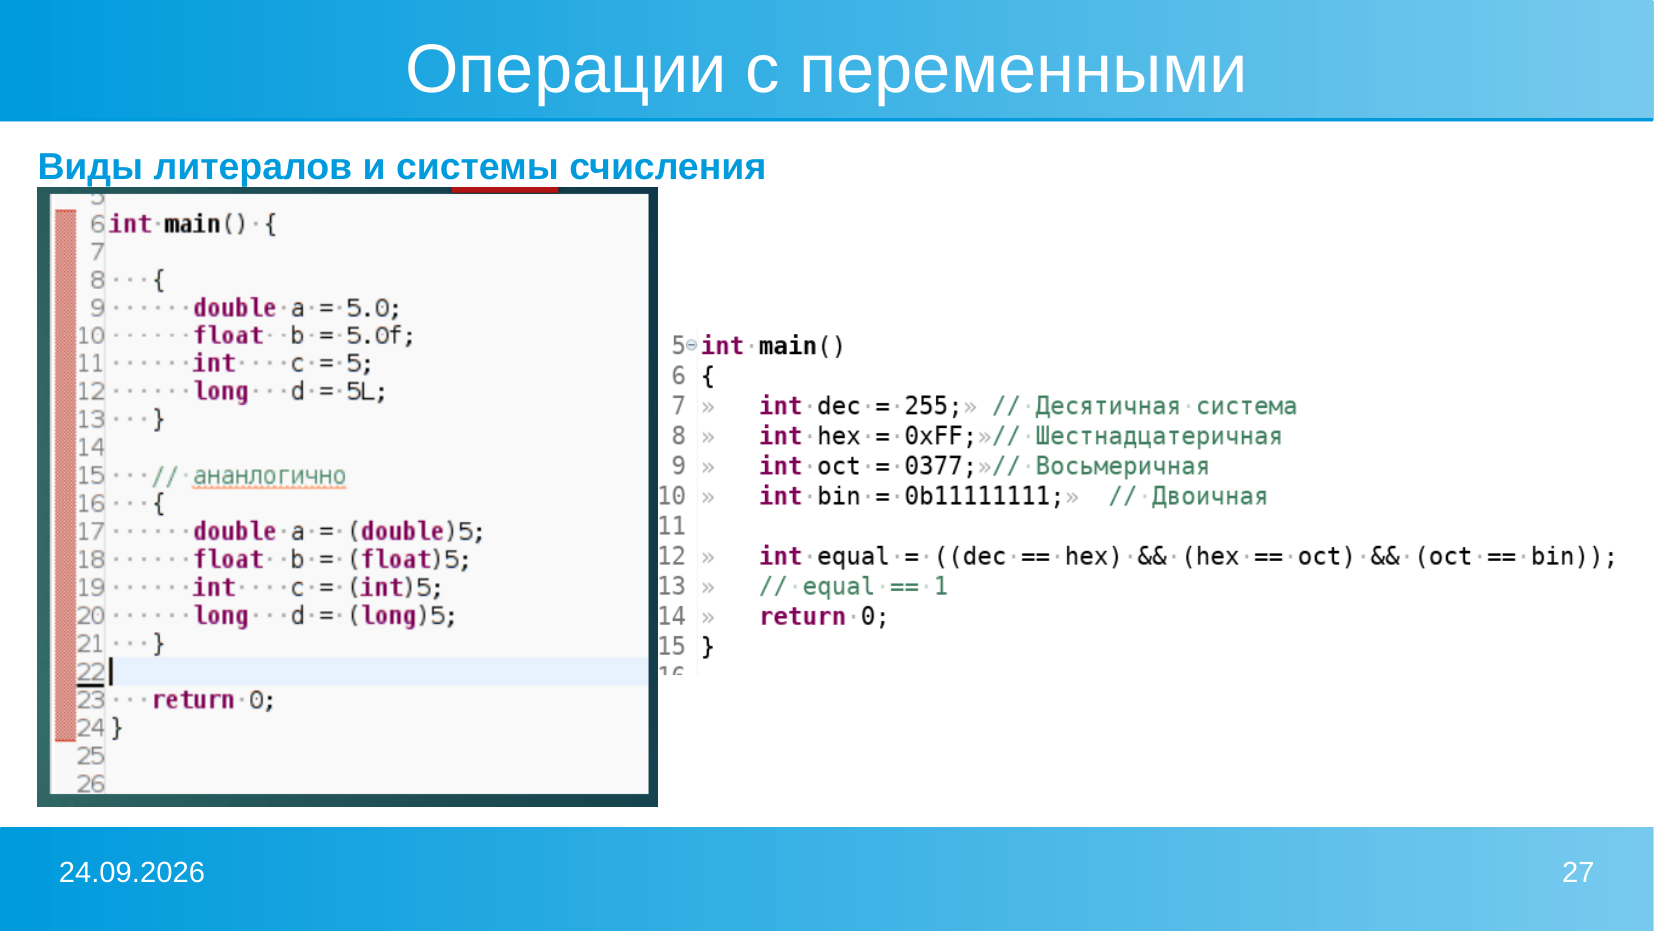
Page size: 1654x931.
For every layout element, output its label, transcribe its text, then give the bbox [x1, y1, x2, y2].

picture [37, 187, 1651, 807]
list Виды литералов и системы счисления [37, 145, 788, 226]
title Операции с переменными [59, 29, 1595, 108]
